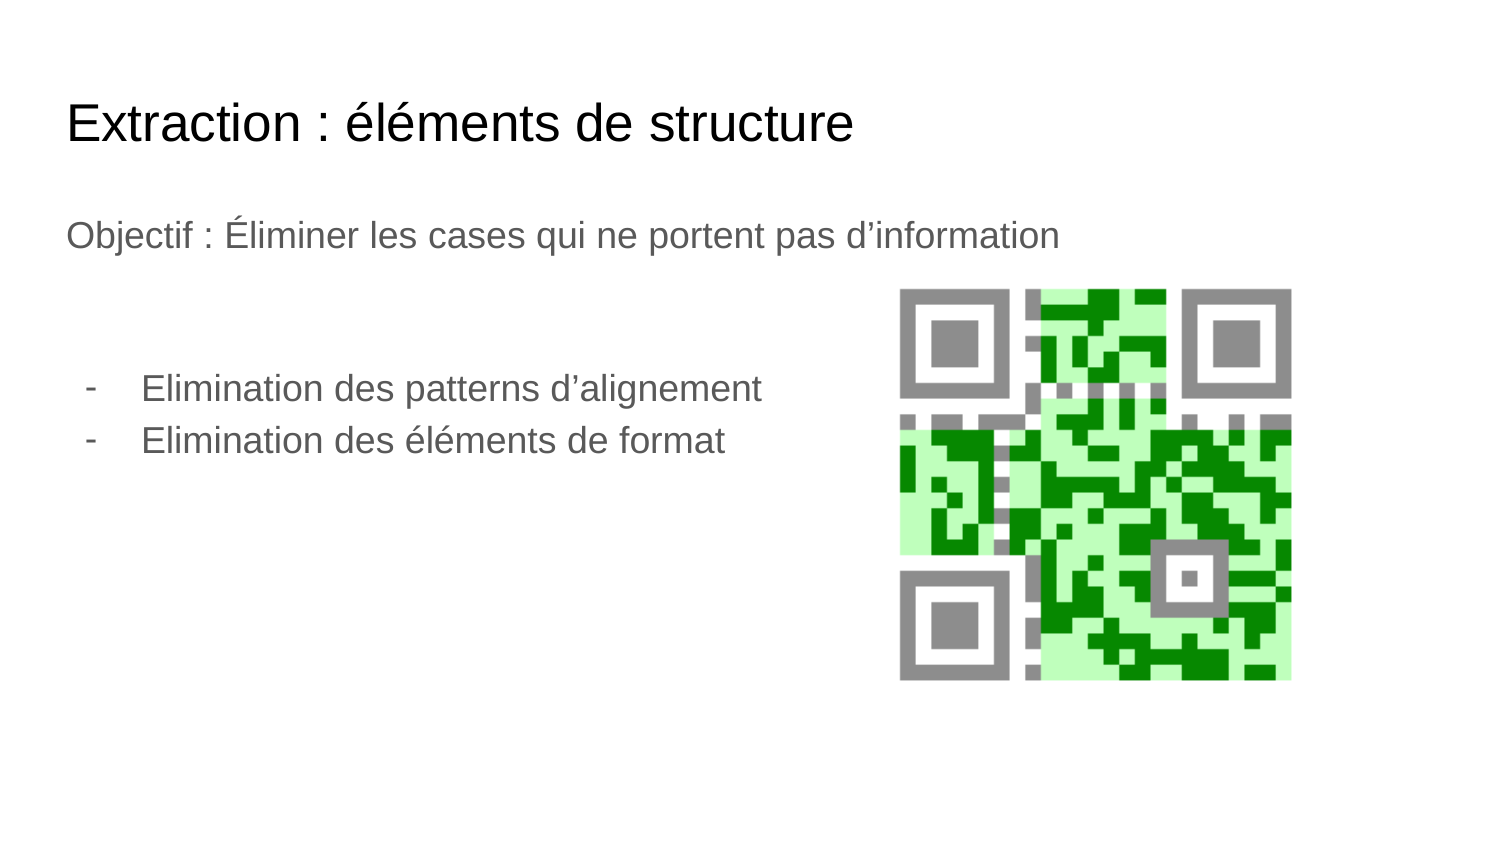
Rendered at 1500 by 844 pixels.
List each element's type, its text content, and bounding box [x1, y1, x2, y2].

title Extraction : éléments de structure [51, 72, 1449, 167]
picture [869, 258, 1323, 712]
list Objectif : Éliminer les cases qui ne portent pas d’information Elimination des patterns d’alignement Elimination des éléments de format [51, 189, 1449, 750]
